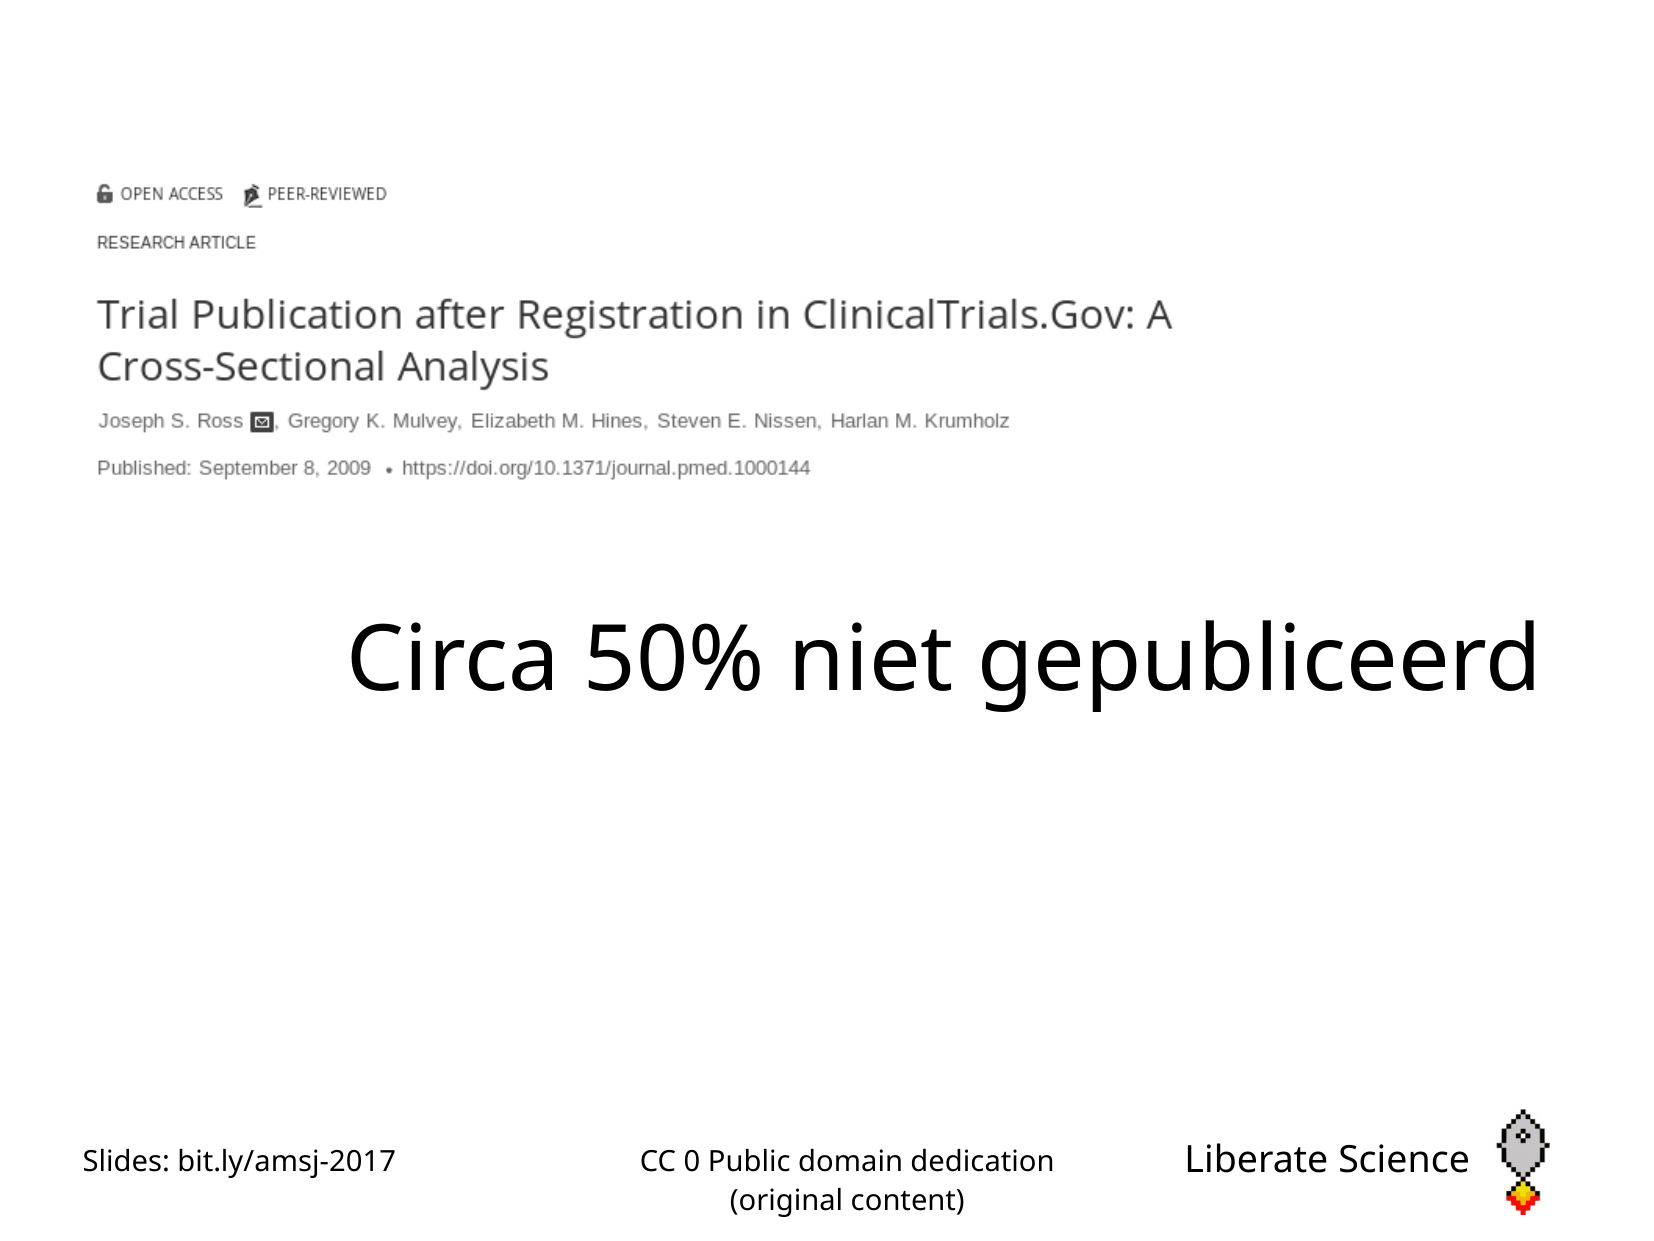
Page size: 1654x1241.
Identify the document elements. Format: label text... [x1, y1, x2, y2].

picture [77, 164, 1261, 508]
picture [1470, 1109, 1576, 1215]
text_box Circa 50% niet gepubliceerd [315, 585, 1576, 710]
